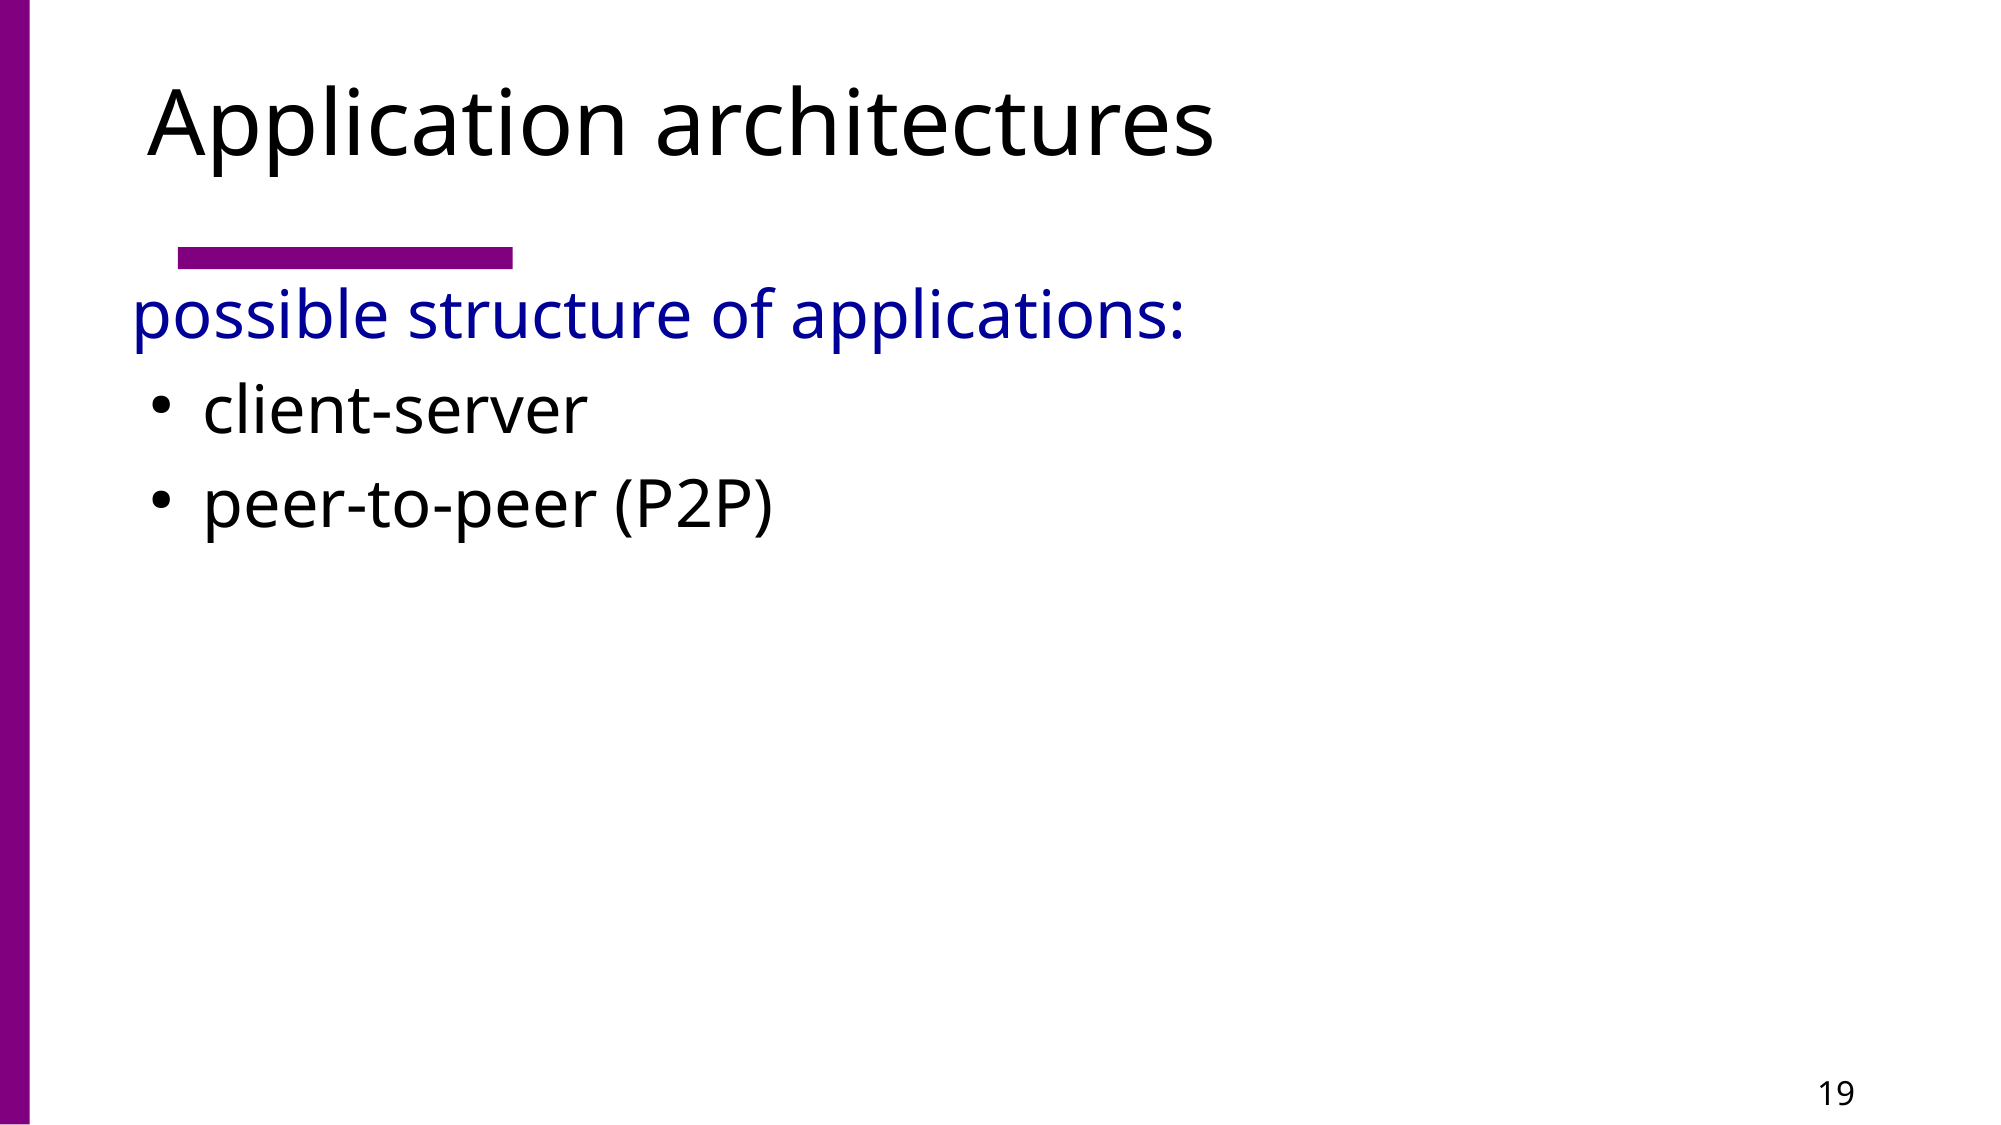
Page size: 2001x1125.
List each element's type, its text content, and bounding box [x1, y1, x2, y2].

title Application architectures [97, 34, 1798, 204]
list possible structure of applications: client-server peer-to-peer (P2P) [116, 264, 1817, 1027]
